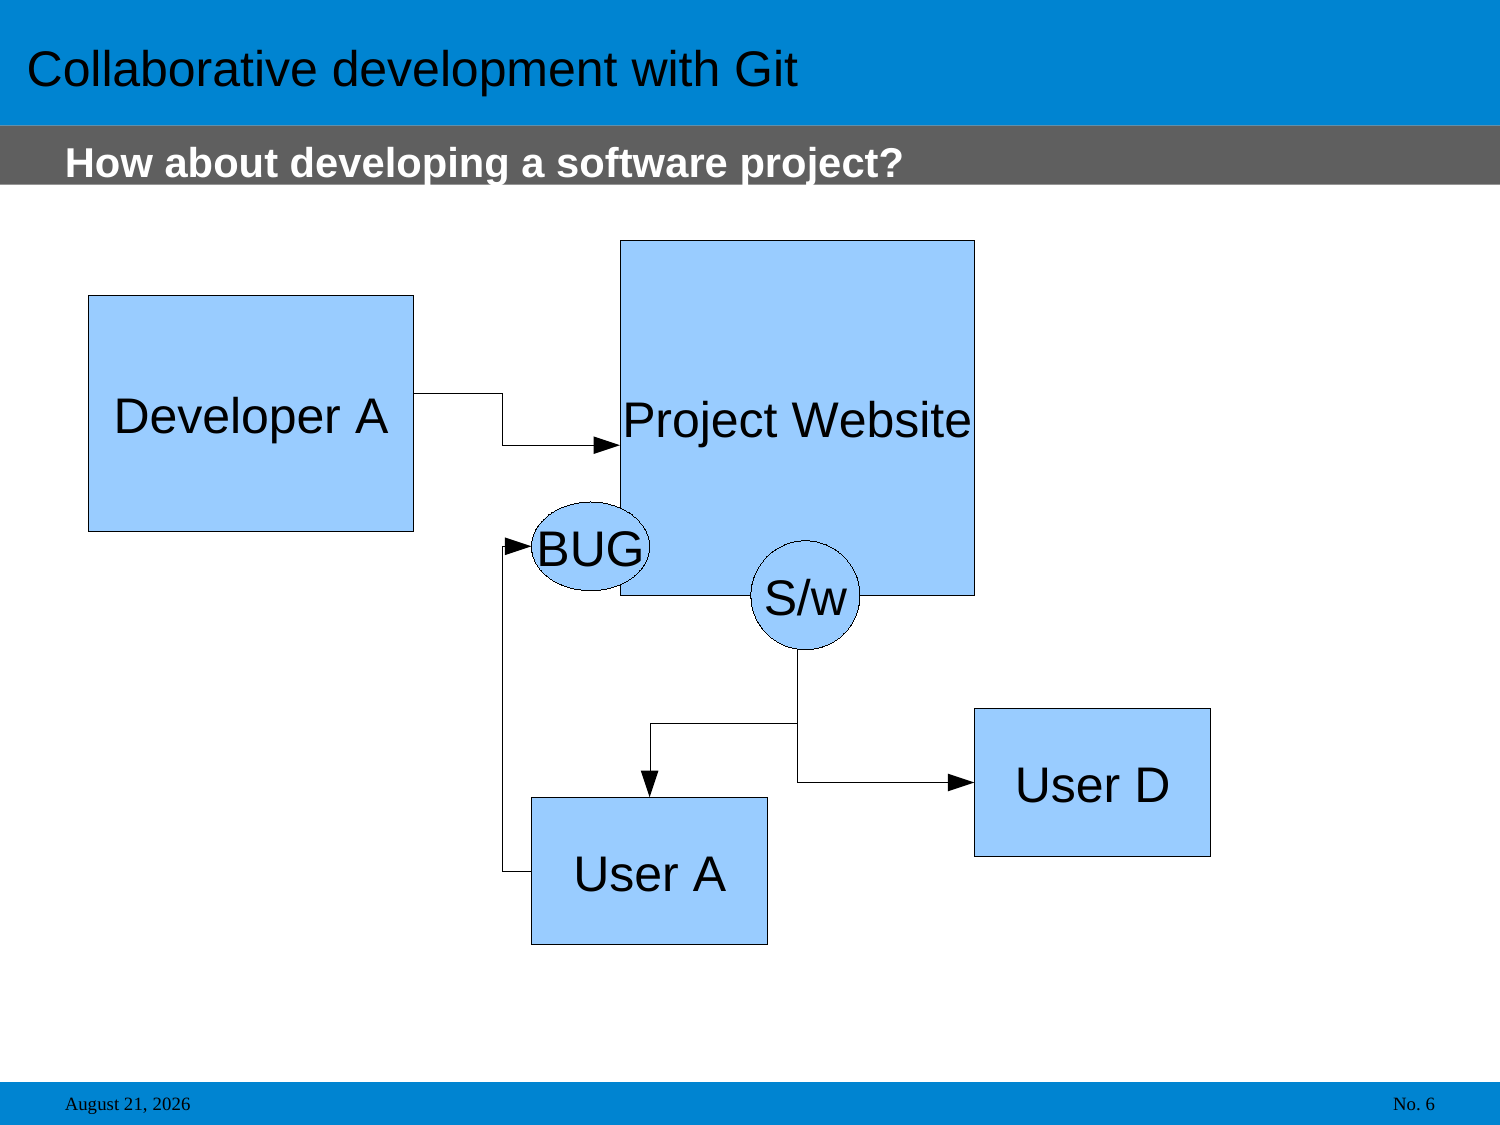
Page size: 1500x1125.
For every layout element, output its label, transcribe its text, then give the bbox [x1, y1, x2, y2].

text_box S/w [750, 540, 860, 650]
text_box BUG [531, 501, 650, 591]
text_box User D [974, 708, 1211, 857]
text_box User A [531, 797, 768, 945]
title How about developing a software project? [64, 139, 1436, 187]
text_box Project Website [620, 240, 975, 596]
text_box Developer A [88, 295, 414, 532]
